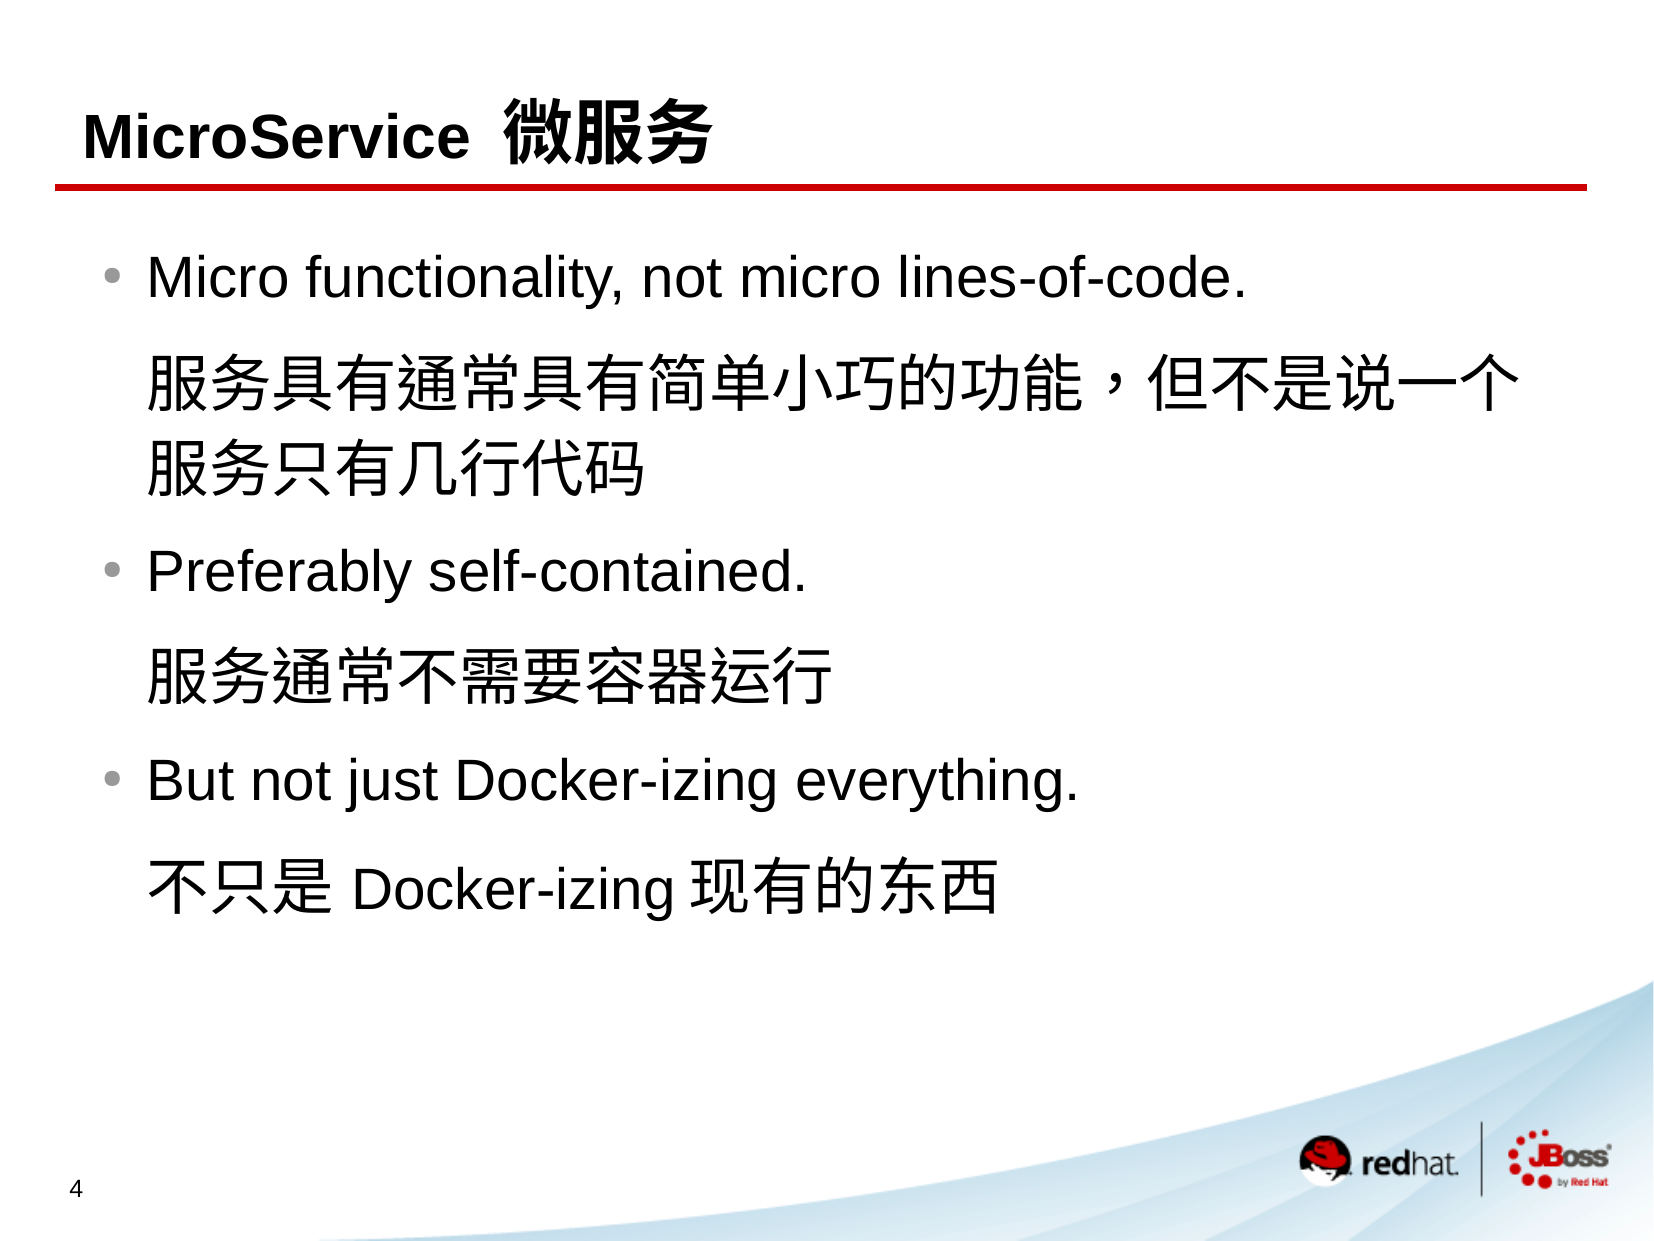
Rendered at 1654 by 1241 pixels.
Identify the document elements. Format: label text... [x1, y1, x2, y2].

picture [0, 0, 1654, 1241]
list Micro functionality, not micro lines-of-code. 服务具有通常具有简单小巧的功能，但不是说一个服务只有几行代码 Preferably self-contained. 服务通常不需要容器运行 But not just Docker-izing everything. 不只是Docker-izing现有的东西 [86, 244, 1576, 1039]
title MicroService 微服务 [82, 37, 1571, 226]
